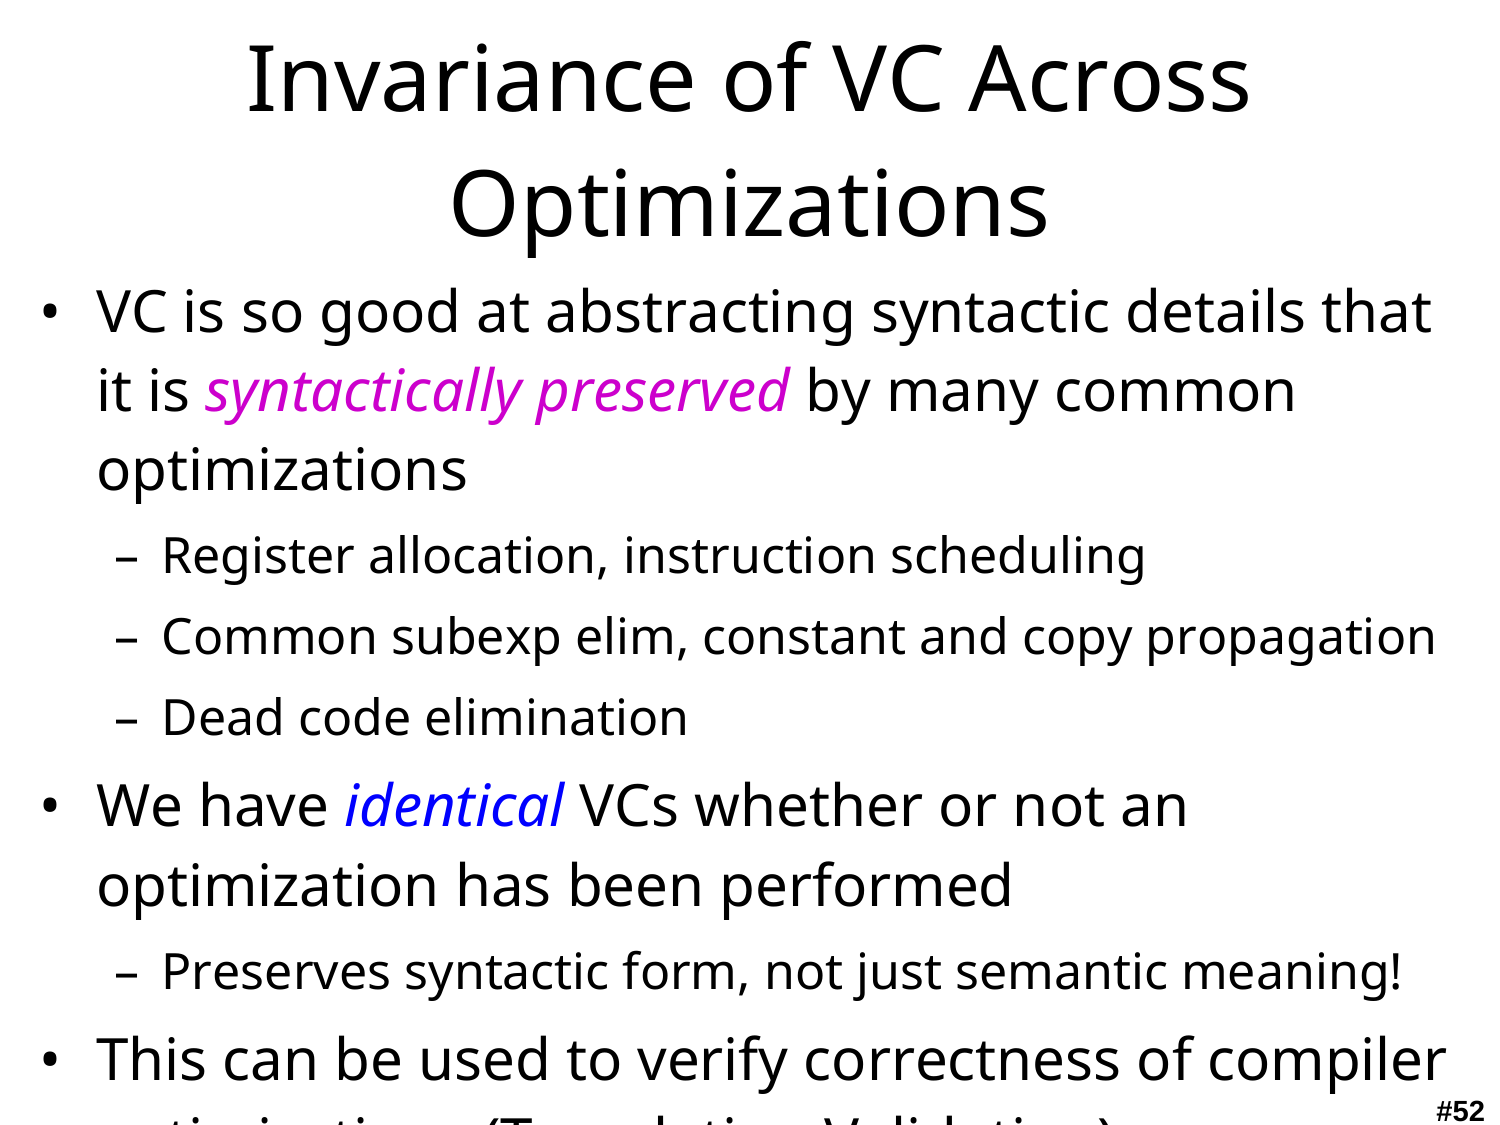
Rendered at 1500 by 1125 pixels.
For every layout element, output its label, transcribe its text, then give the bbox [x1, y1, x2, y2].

title Invariance of VC Across Optimizations [24, 24, 1476, 254]
list VC is so good at abstracting syntactic details that it is syntactically preserved by many common optimizations Register allocation, instruction scheduling Common subexp elim, constant and copy propagation Dead code elimination We have identical VCs whether or not an optimization has been performed Preserves syntactic form, not just semantic meaning! This can be used to verify correctness of compiler optimizations (Translation Validation) [24, 262, 1476, 1101]
